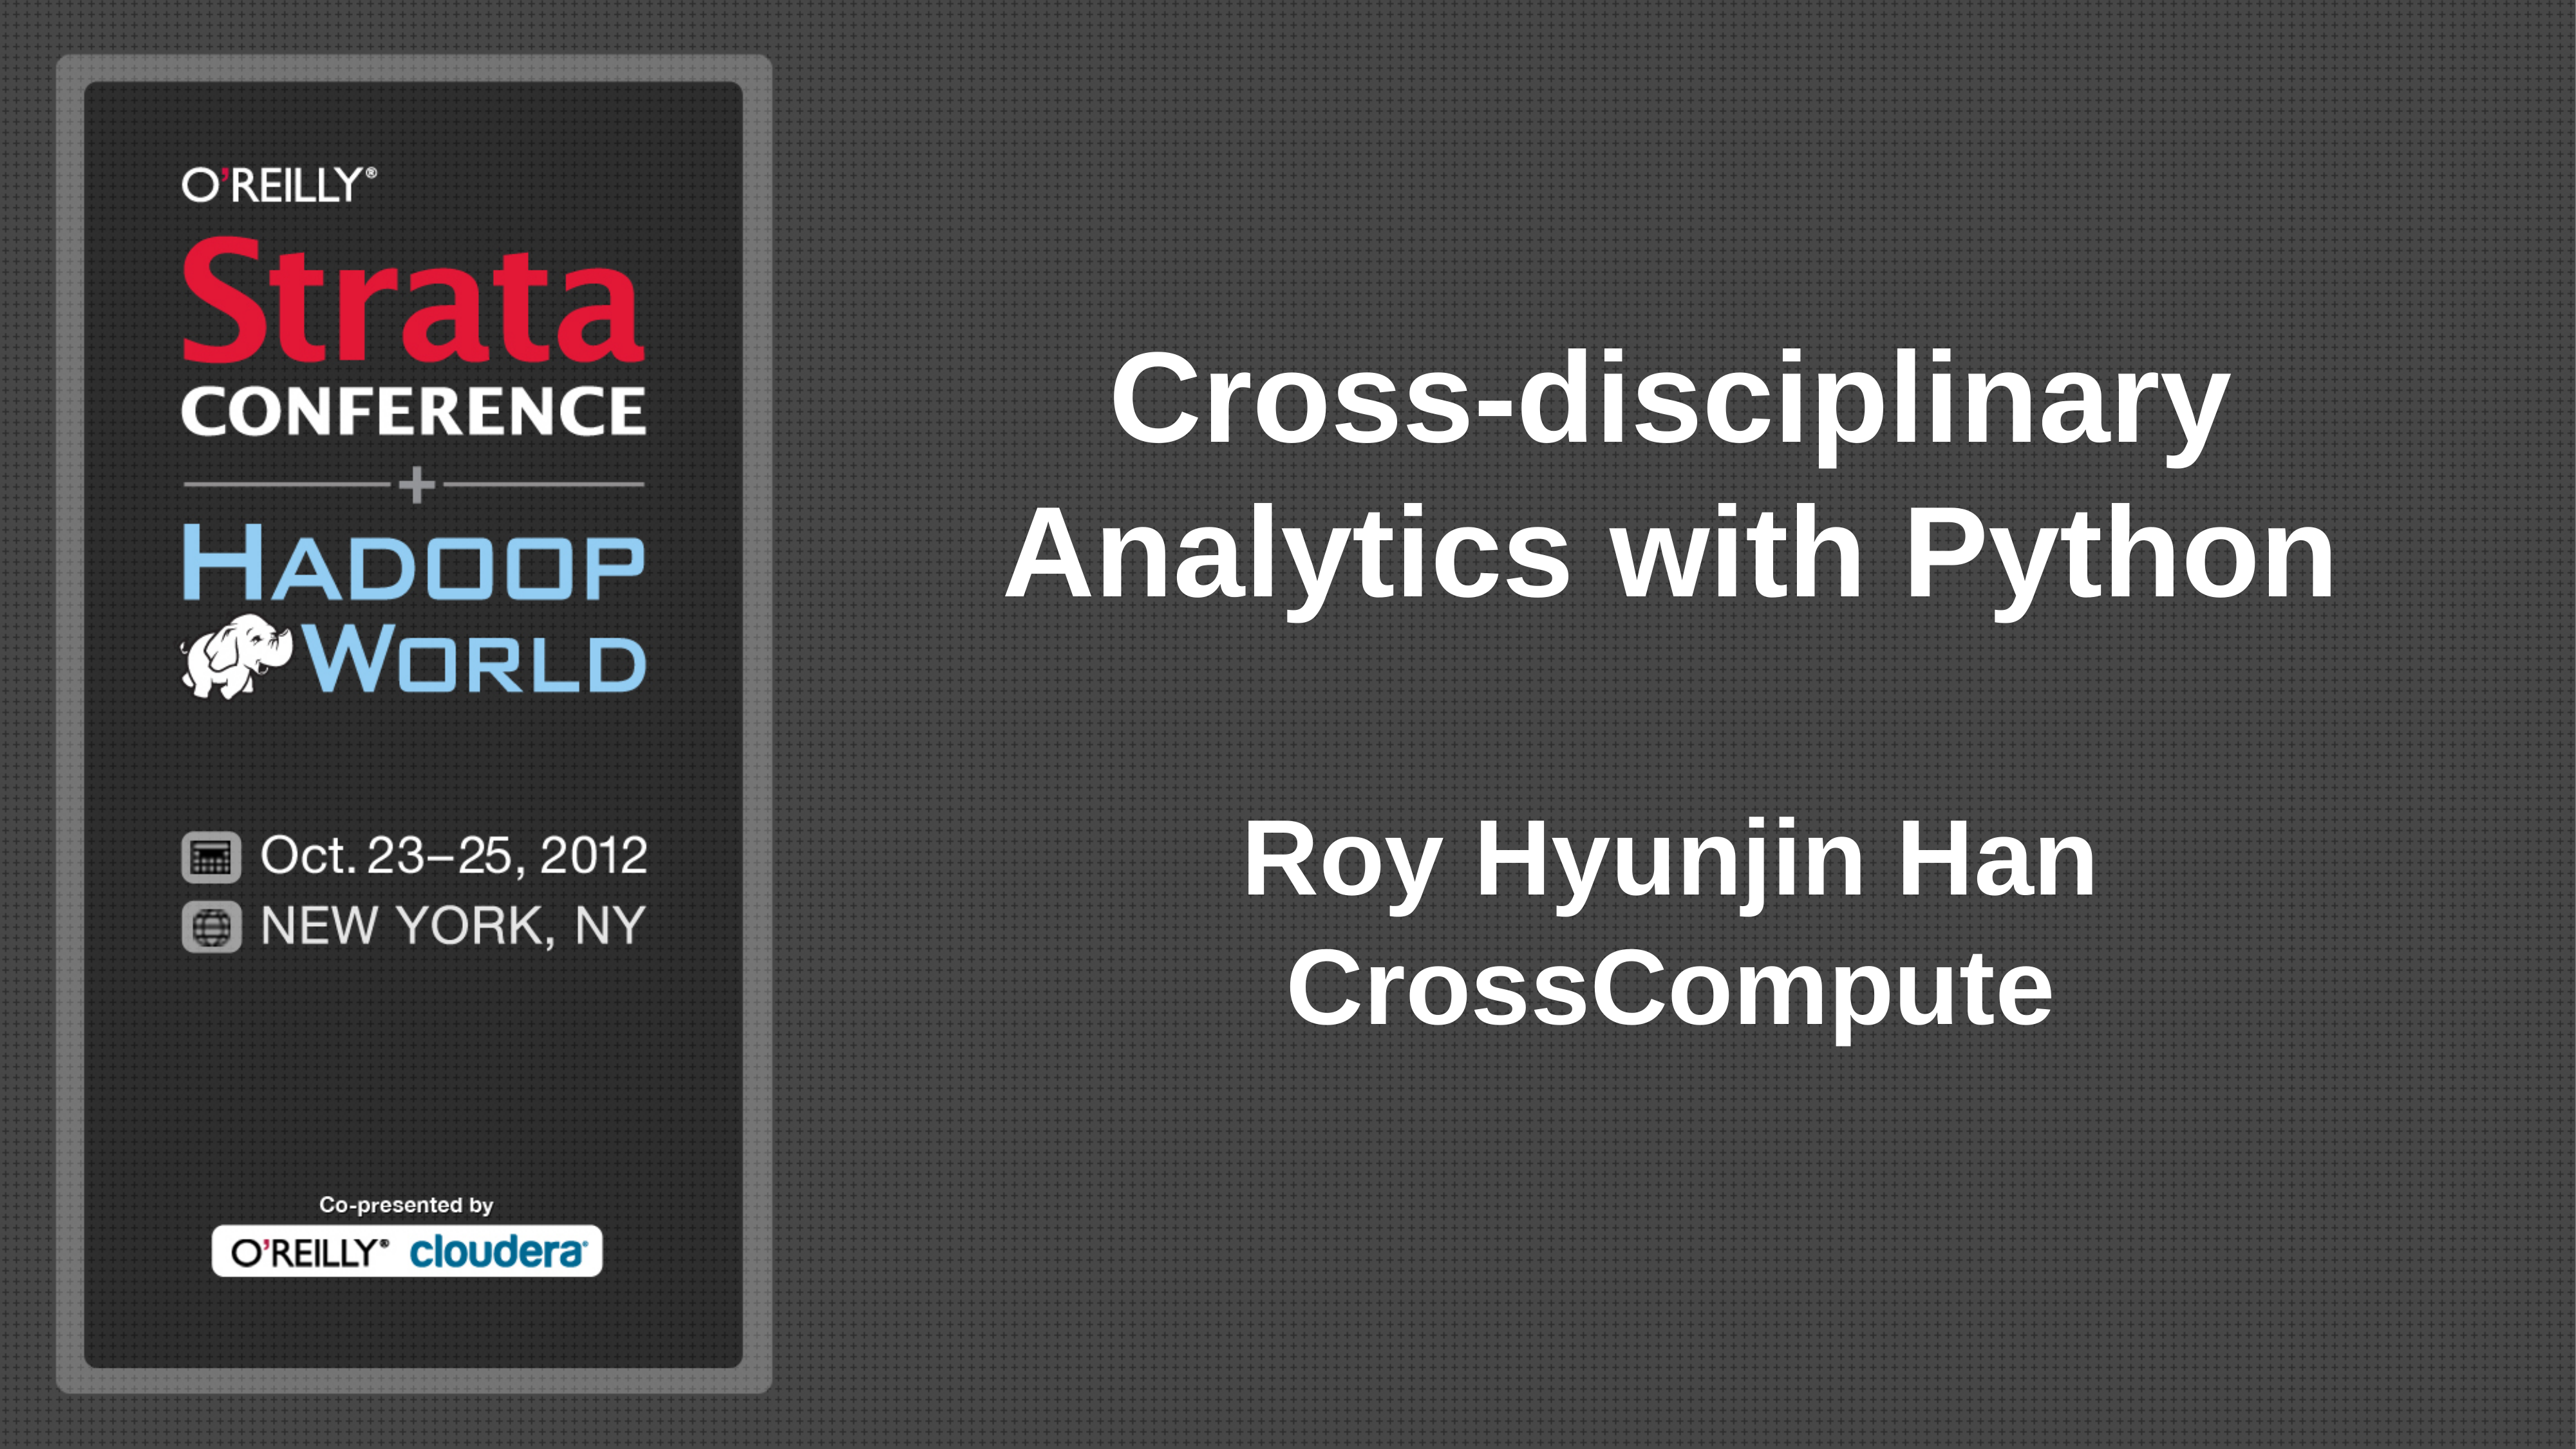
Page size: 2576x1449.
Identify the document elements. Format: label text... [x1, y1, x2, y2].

title Cross-disciplinary Analytics with Python [888, 57, 2454, 629]
list Roy Hyunjin Han CrossCompute [888, 782, 2454, 1305]
picture [0, 0, 2576, 1449]
